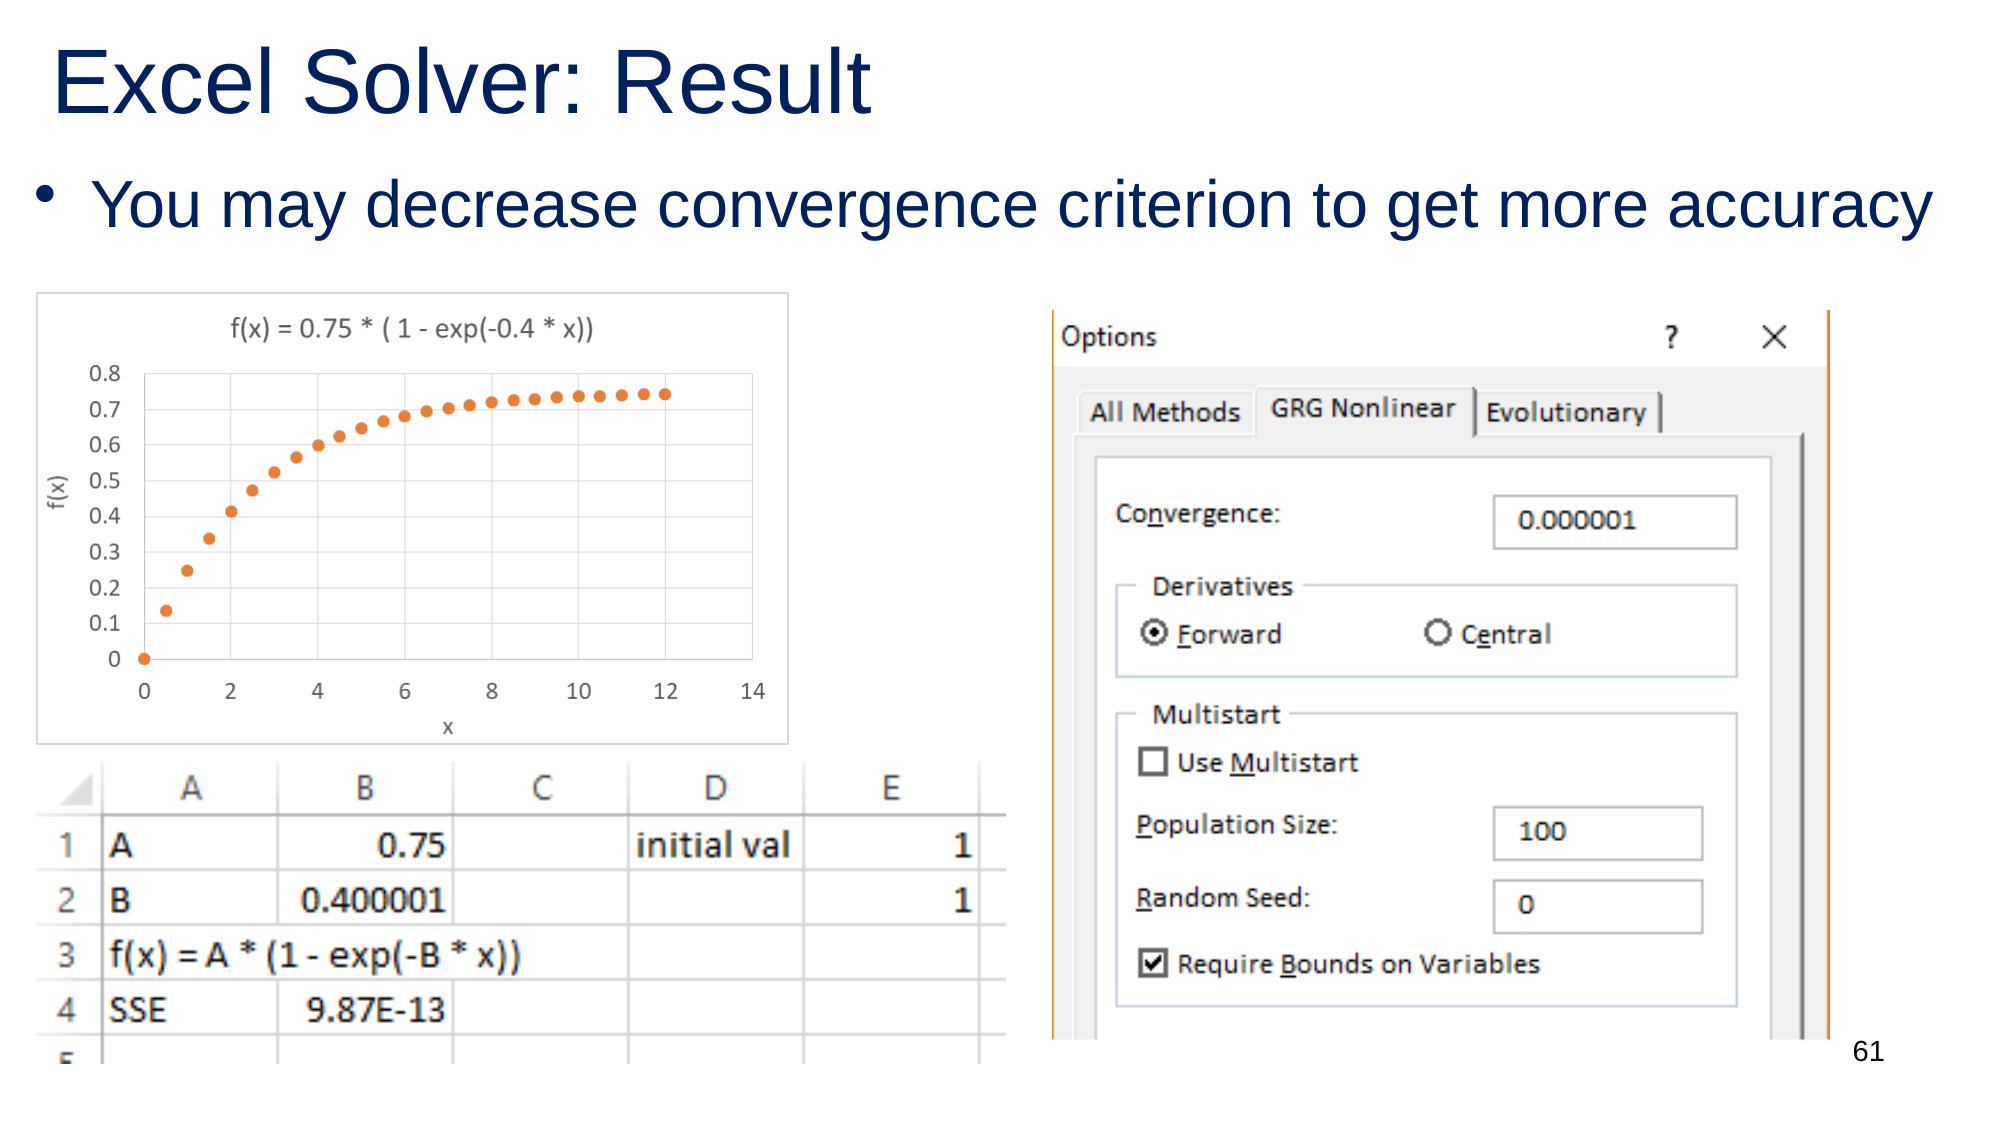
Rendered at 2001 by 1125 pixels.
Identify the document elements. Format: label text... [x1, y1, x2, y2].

picture [1052, 310, 1830, 1047]
title Excel Solver: Result [36, 28, 1968, 126]
picture [36, 292, 789, 745]
picture [36, 754, 1006, 1064]
slide_number <number> [1433, 1024, 1900, 1103]
list You may decrease convergence criterion to get more accuracy [18, 153, 1983, 1005]
